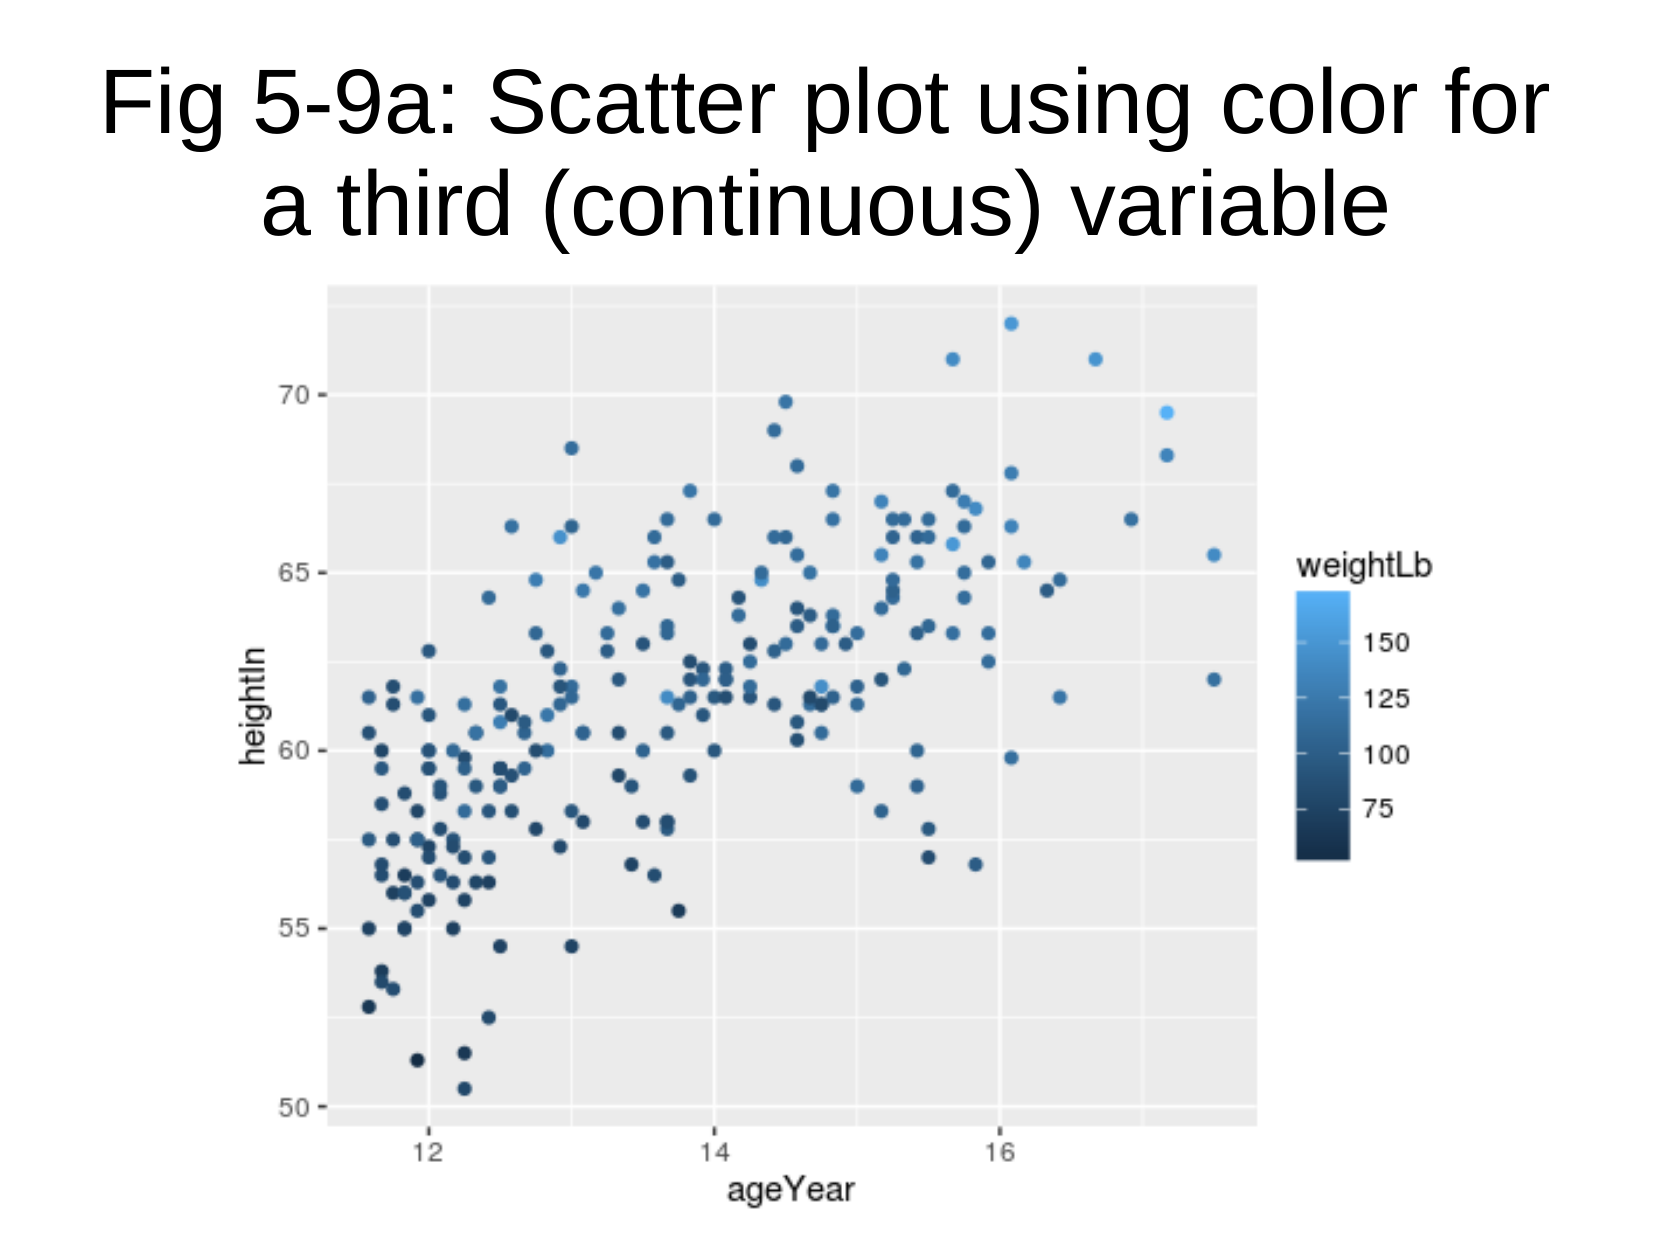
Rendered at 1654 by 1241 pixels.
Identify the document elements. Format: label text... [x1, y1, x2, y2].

picture [216, 269, 1489, 1225]
title Fig 5-9a: Scatter plot using color for a third (continuous) variable [82, 49, 1571, 257]
